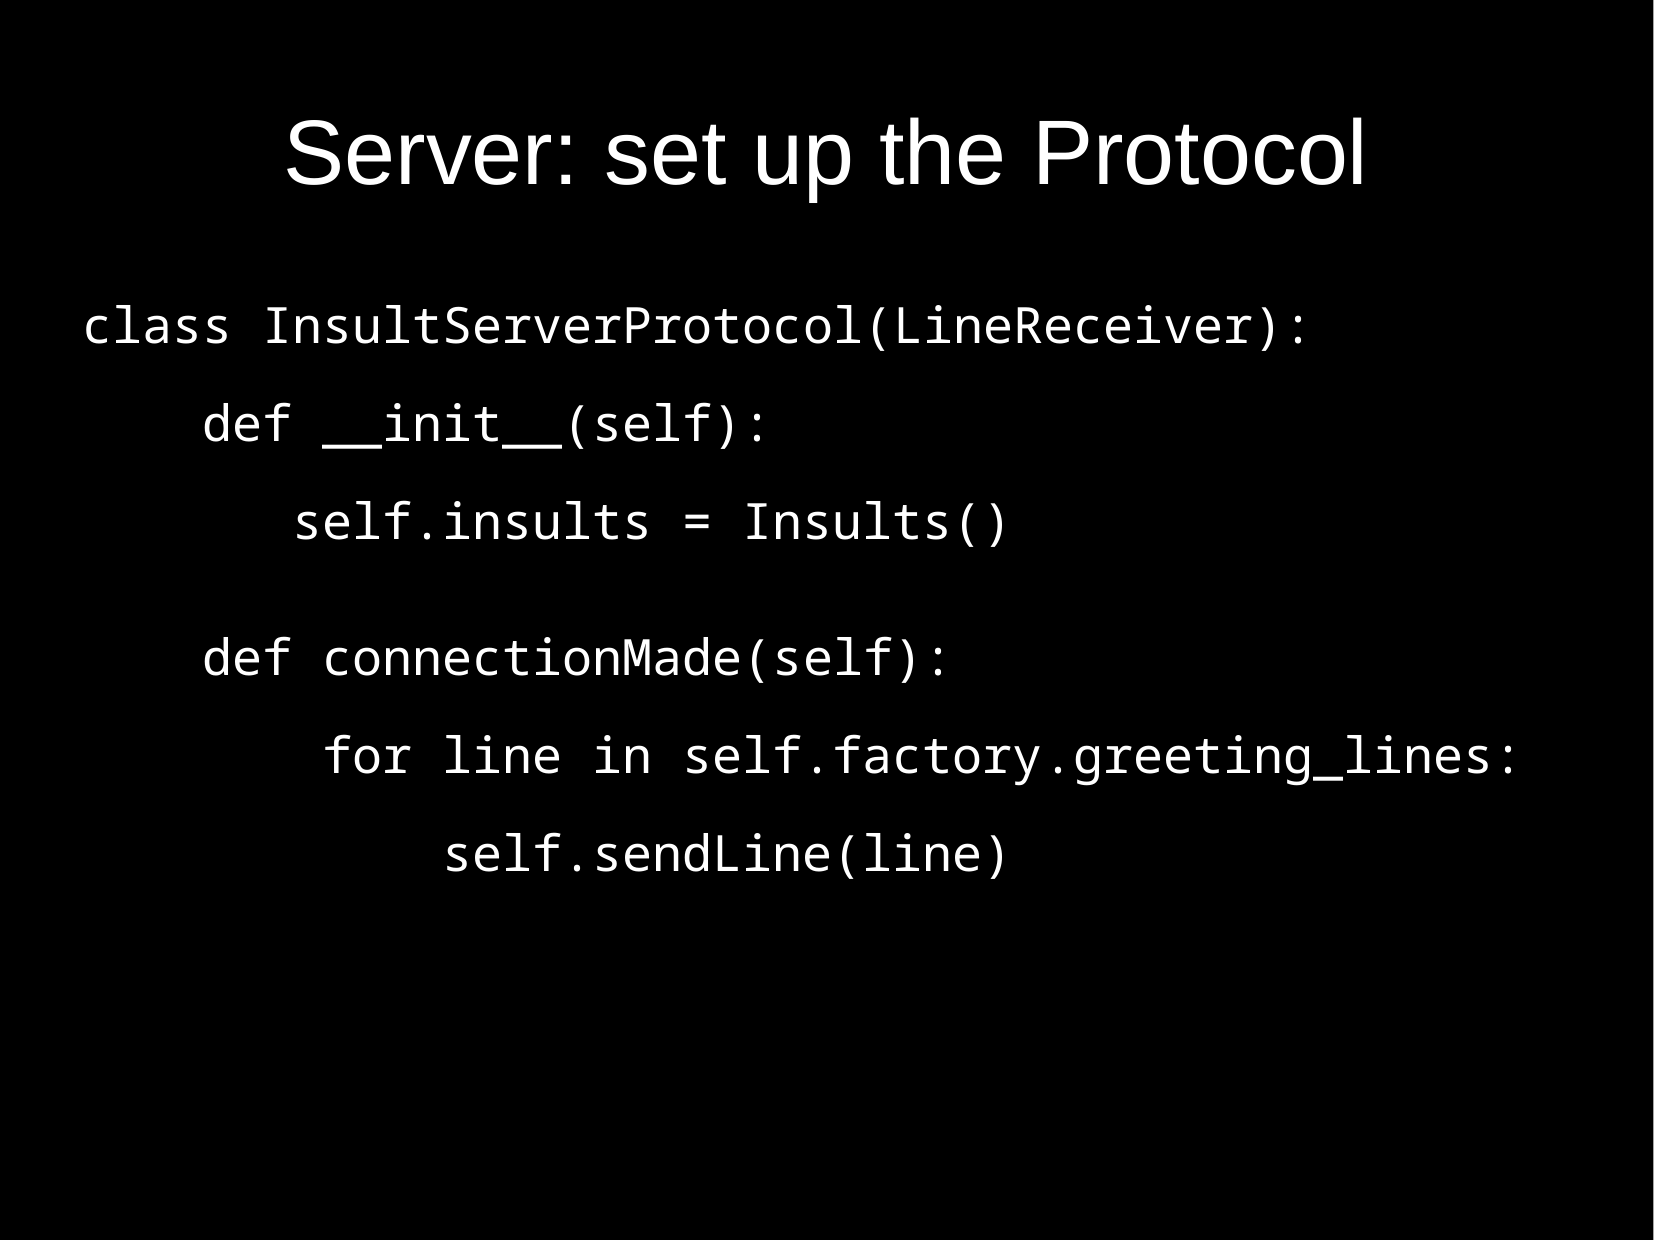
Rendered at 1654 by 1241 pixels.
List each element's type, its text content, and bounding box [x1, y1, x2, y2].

list class InsultServerProtocol(LineReceiver): def __init__(self): self.insults = Insults() def connectionMade(self): for line in self.factory.greeting_lines: self.sendLine(line) [82, 290, 1571, 1094]
title Server: set up the Protocol [82, 56, 1571, 250]
